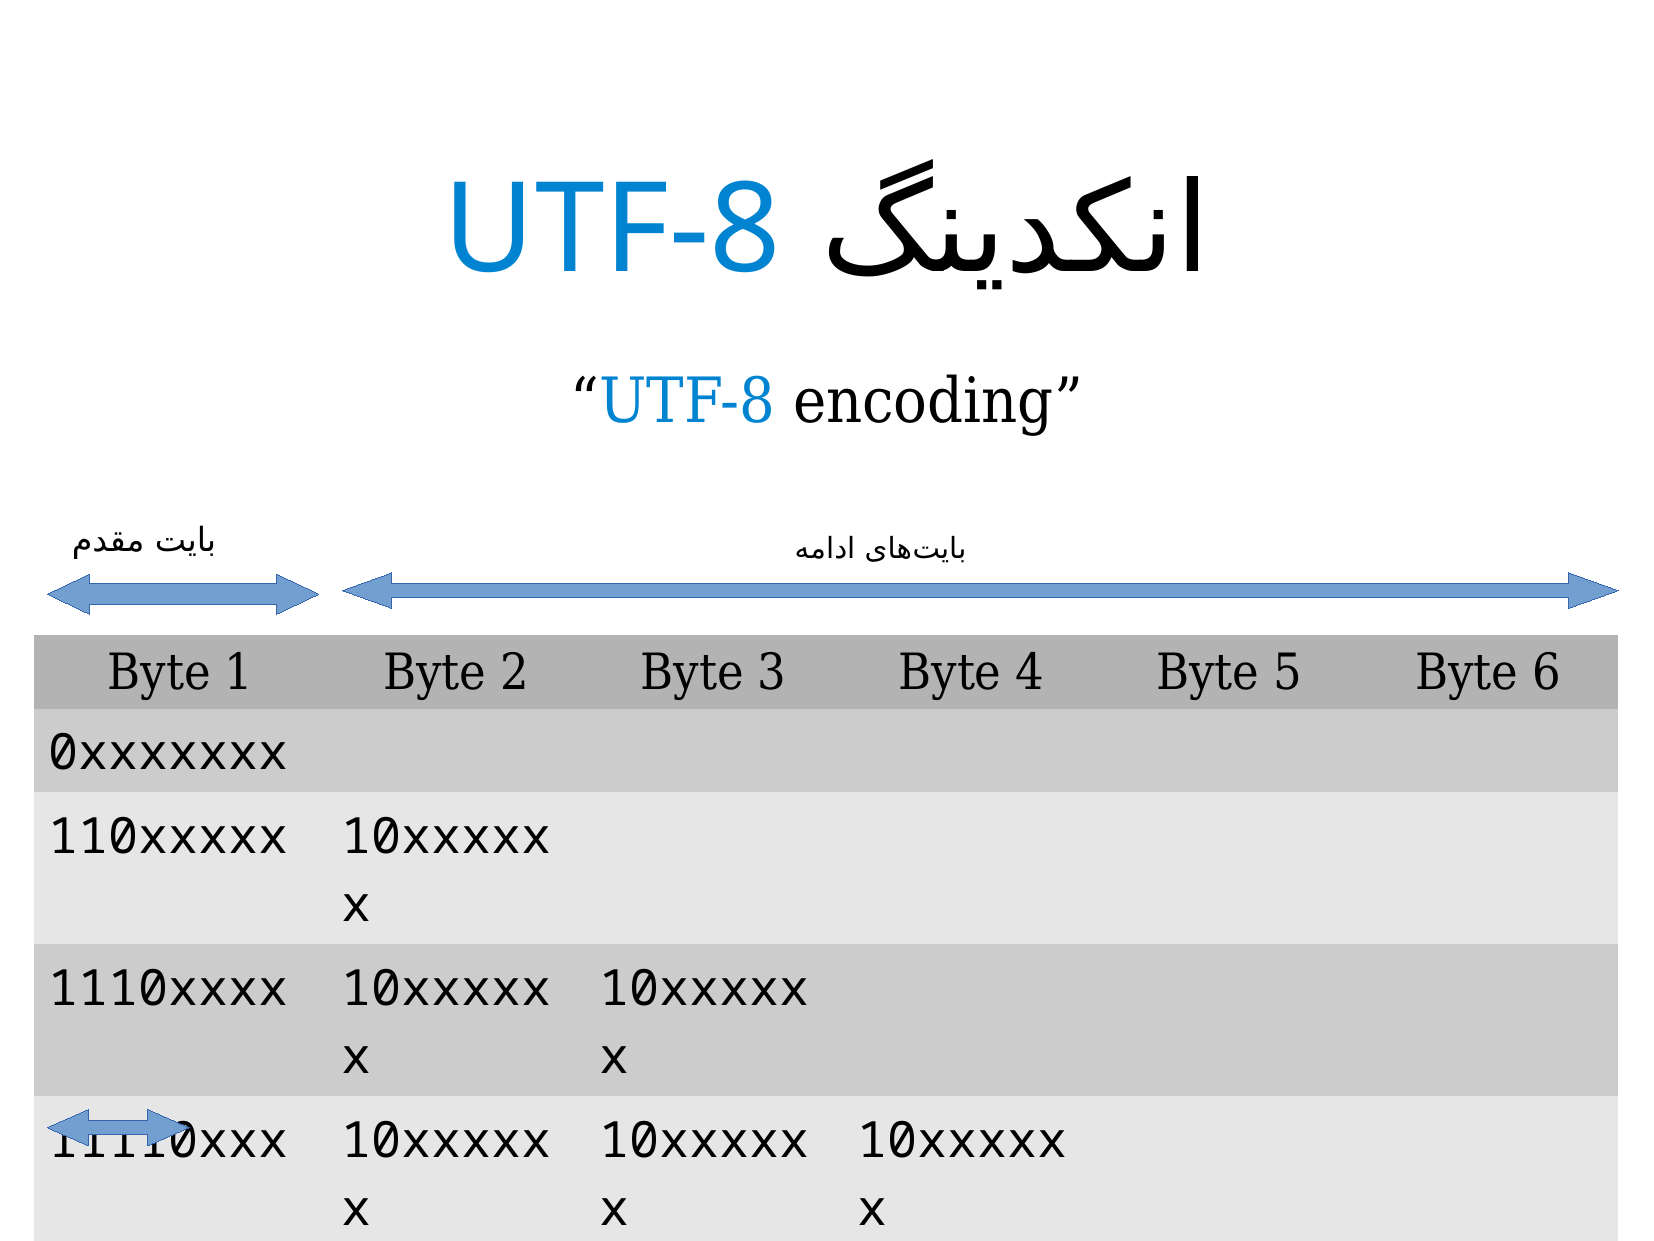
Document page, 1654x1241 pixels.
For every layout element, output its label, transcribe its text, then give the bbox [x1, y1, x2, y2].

table_cell 10xxxxxx [843, 1096, 1100, 1241]
table_cell [1358, 944, 1618, 1096]
table_cell 110xxxxx [34, 792, 327, 944]
table_cell [843, 709, 1100, 792]
table_cell [585, 709, 843, 792]
table_cell [843, 944, 1100, 1096]
table_cell [1100, 1096, 1358, 1241]
table_header Byte 2 [327, 635, 585, 709]
table_cell [1358, 1096, 1618, 1241]
text_box [47, 1109, 190, 1146]
table_cell 10xxxxxx [327, 1096, 585, 1241]
text_box بایت مقدم [57, 513, 244, 568]
table_cell [1358, 792, 1618, 944]
table_cell [1358, 709, 1618, 792]
table_cell [1100, 792, 1358, 944]
table_cell [1100, 944, 1358, 1096]
table_cell 0xxxxxxx [34, 709, 327, 792]
table_header Byte 6 [1358, 635, 1618, 709]
table_cell 10xxxxxx [327, 944, 585, 1096]
table_cell 10xxxxxx [585, 1096, 843, 1241]
table_header Byte 4 [843, 635, 1100, 709]
text_box انکدینگ UTF-8 “UTF-8 encoding” [82, 49, 1571, 526]
table_cell [1100, 709, 1358, 792]
table_header Byte 5 [1100, 635, 1358, 709]
text_box بایت‌های ادامه [779, 523, 1002, 573]
table_header Byte 3 [585, 635, 843, 709]
text_box [342, 572, 1619, 609]
table_cell 11110xxx [34, 1096, 327, 1241]
table_cell 10xxxxxx [585, 944, 843, 1096]
text_box [47, 574, 319, 615]
table_cell 1110xxxx [34, 944, 327, 1096]
table_cell [327, 709, 585, 792]
table_cell [585, 792, 843, 944]
table_cell [843, 792, 1100, 944]
table_cell 10xxxxxx [327, 792, 585, 944]
table_header Byte 1 [34, 635, 327, 709]
